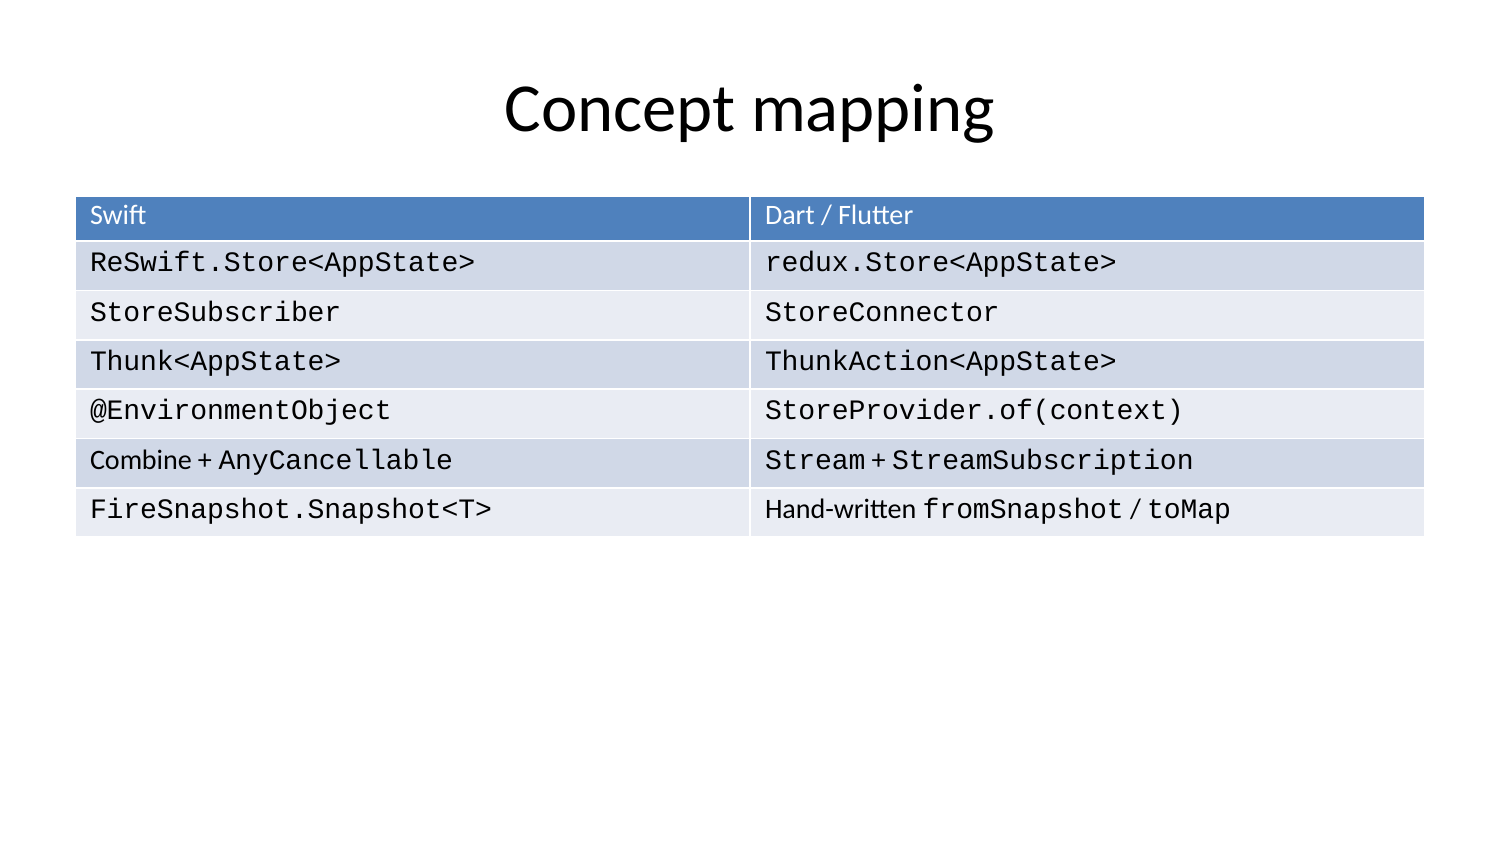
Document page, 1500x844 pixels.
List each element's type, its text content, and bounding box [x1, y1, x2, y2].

table_cell Stream + StreamSubscription [751, 439, 1424, 487]
title Concept mapping [75, 33, 1425, 175]
table_cell Thunk<AppState> [76, 341, 749, 388]
table_header Dart / Flutter [751, 197, 1424, 240]
table_cell StoreProvider.of(context) [751, 390, 1424, 438]
table_cell Hand-written fromSnapshot / toMap [751, 489, 1424, 536]
table_cell StoreConnector [751, 291, 1424, 339]
table_cell FireSnapshot.Snapshot<T> [76, 489, 749, 536]
table_cell Combine + AnyCancellable [76, 439, 749, 487]
table_cell @EnvironmentObject [76, 390, 749, 438]
table_cell ThunkAction<AppState> [751, 341, 1424, 388]
table_cell redux.Store<AppState> [751, 242, 1424, 290]
table_header Swift [76, 197, 749, 240]
table_cell StoreSubscriber [76, 291, 749, 339]
table_cell ReSwift.Store<AppState> [76, 242, 749, 290]
